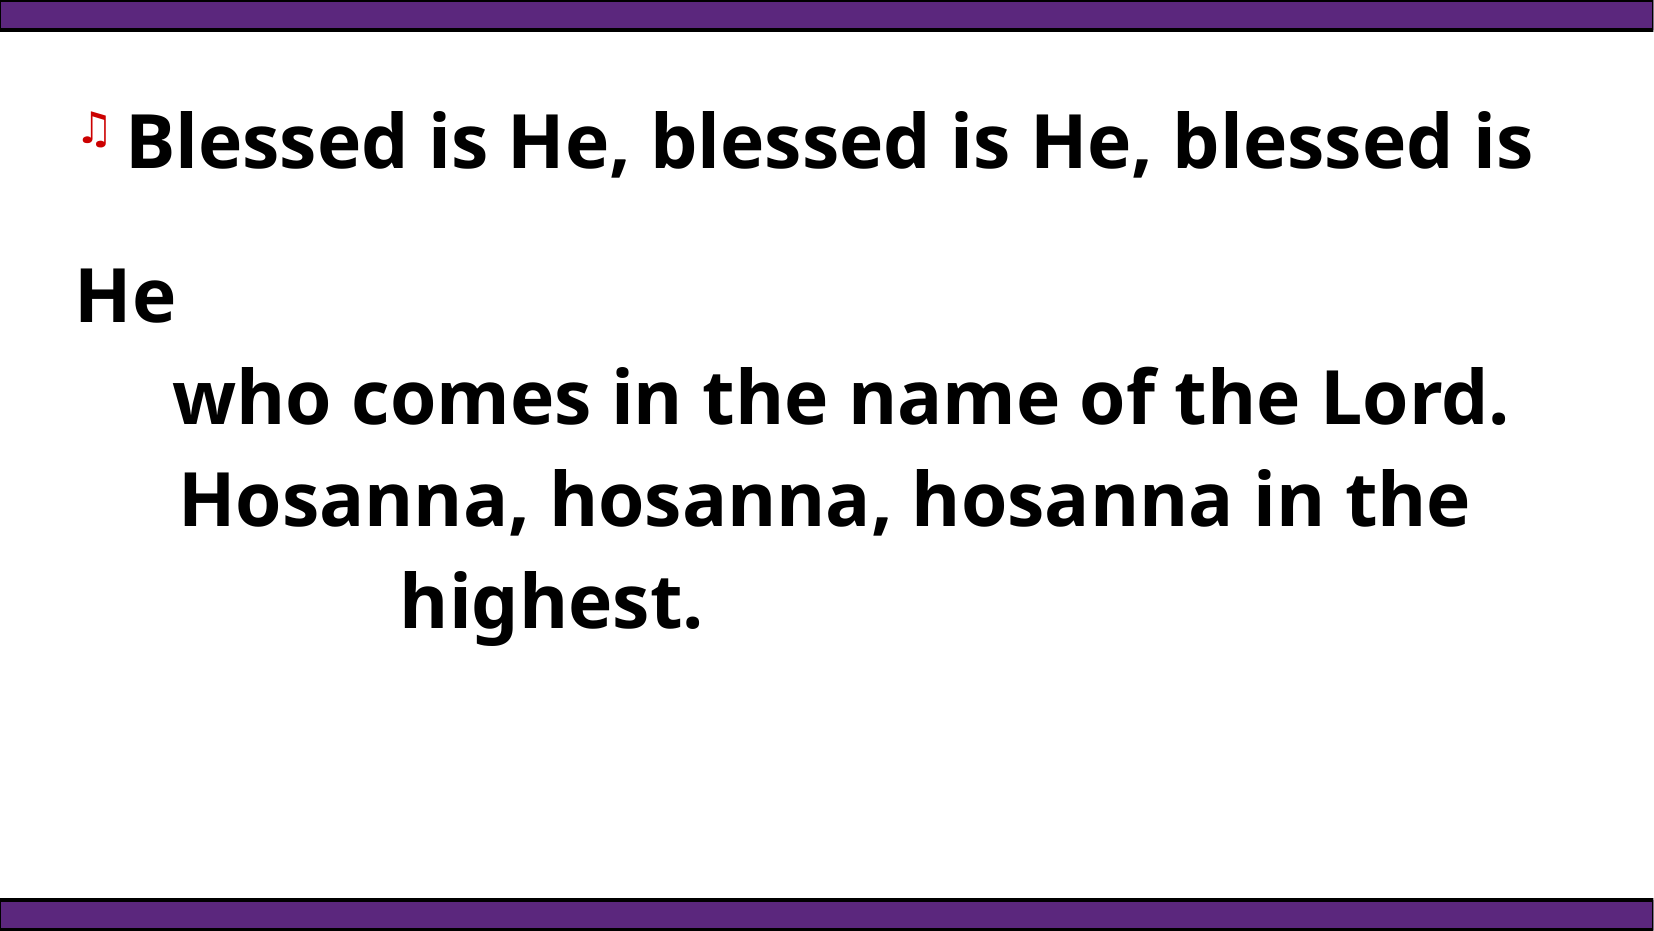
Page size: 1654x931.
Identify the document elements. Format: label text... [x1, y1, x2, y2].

text_box ♫ Blessed is He, blessed is He, blessed is He who comes in the name of the Lord. Hosanna, hosanna, hosanna in the highest. [60, 30, 1591, 494]
text_box [0, 0, 1654, 31]
text_box [0, 900, 1654, 931]
